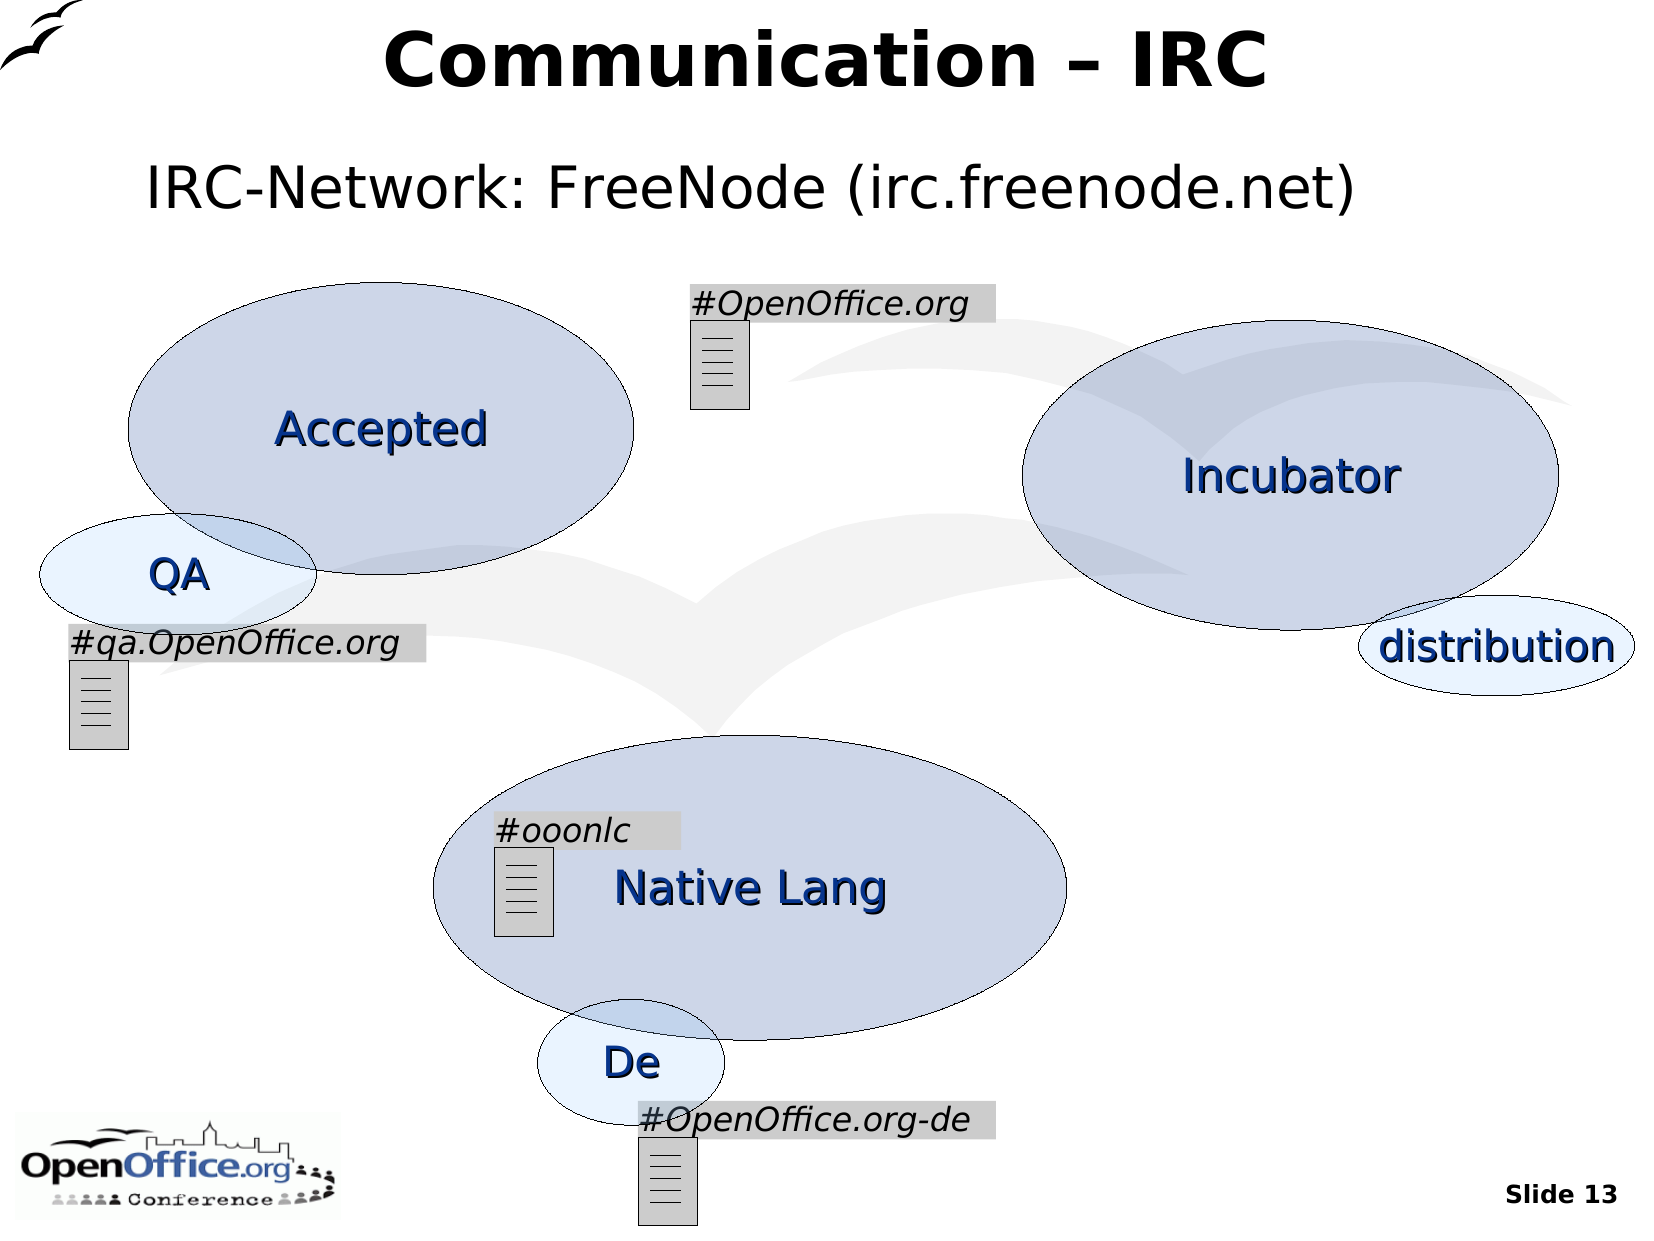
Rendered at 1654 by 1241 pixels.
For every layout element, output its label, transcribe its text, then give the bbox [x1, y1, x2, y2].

text_box IRC-Network: FreeNode (irc.freenode.net) [145, 154, 1359, 222]
text_box Native Lang [433, 735, 1067, 1041]
text_box QA [39, 513, 317, 635]
text_box Accepted [128, 282, 634, 575]
text_box #qa.OpenOffice.org [68, 623, 427, 663]
text_box De [537, 999, 725, 1126]
text_box Incubator [1022, 320, 1559, 631]
text_box #ooonlc [493, 811, 682, 850]
text_box [690, 320, 750, 410]
text_box [638, 1137, 698, 1226]
text_box [69, 660, 129, 750]
title Communication – IRC [0, 0, 1654, 121]
text_box distribution [1358, 595, 1635, 696]
text_box #OpenOffice.org-de [637, 1100, 996, 1140]
text_box #OpenOffice.org [689, 284, 996, 323]
picture [15, 1112, 341, 1220]
text_box [494, 847, 554, 937]
